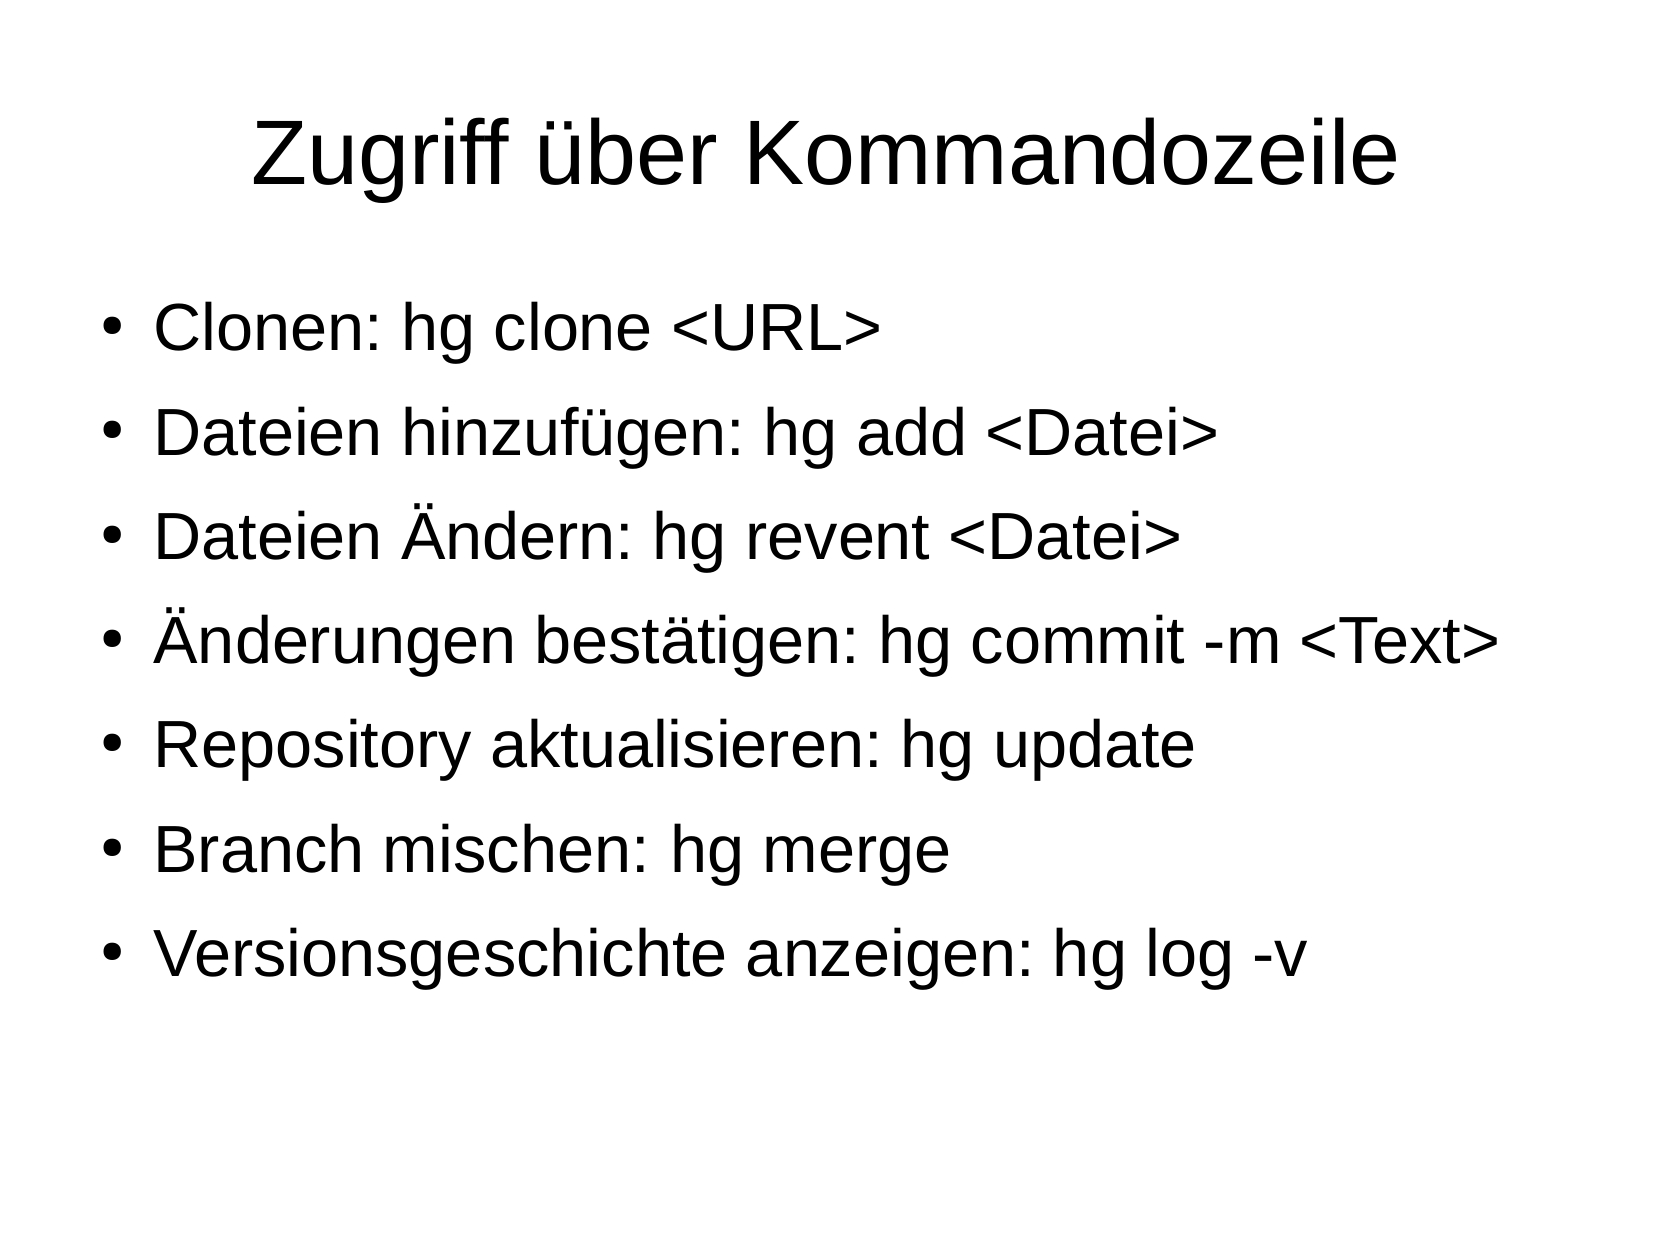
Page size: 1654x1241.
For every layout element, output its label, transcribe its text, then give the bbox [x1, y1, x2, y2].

title Zugriff über Kommandozeile [82, 49, 1571, 257]
list Clonen: hg clone <URL> Dateien hinzufügen: hg add <Datei> Dateien Ändern: hg revent <Datei> Änderungen bestätigen: hg commit -m <Text> Repository aktualisieren: hg update Branch mischen: hg merge Versionsgeschichte anzeigen: hg log -v [82, 290, 1571, 1010]
